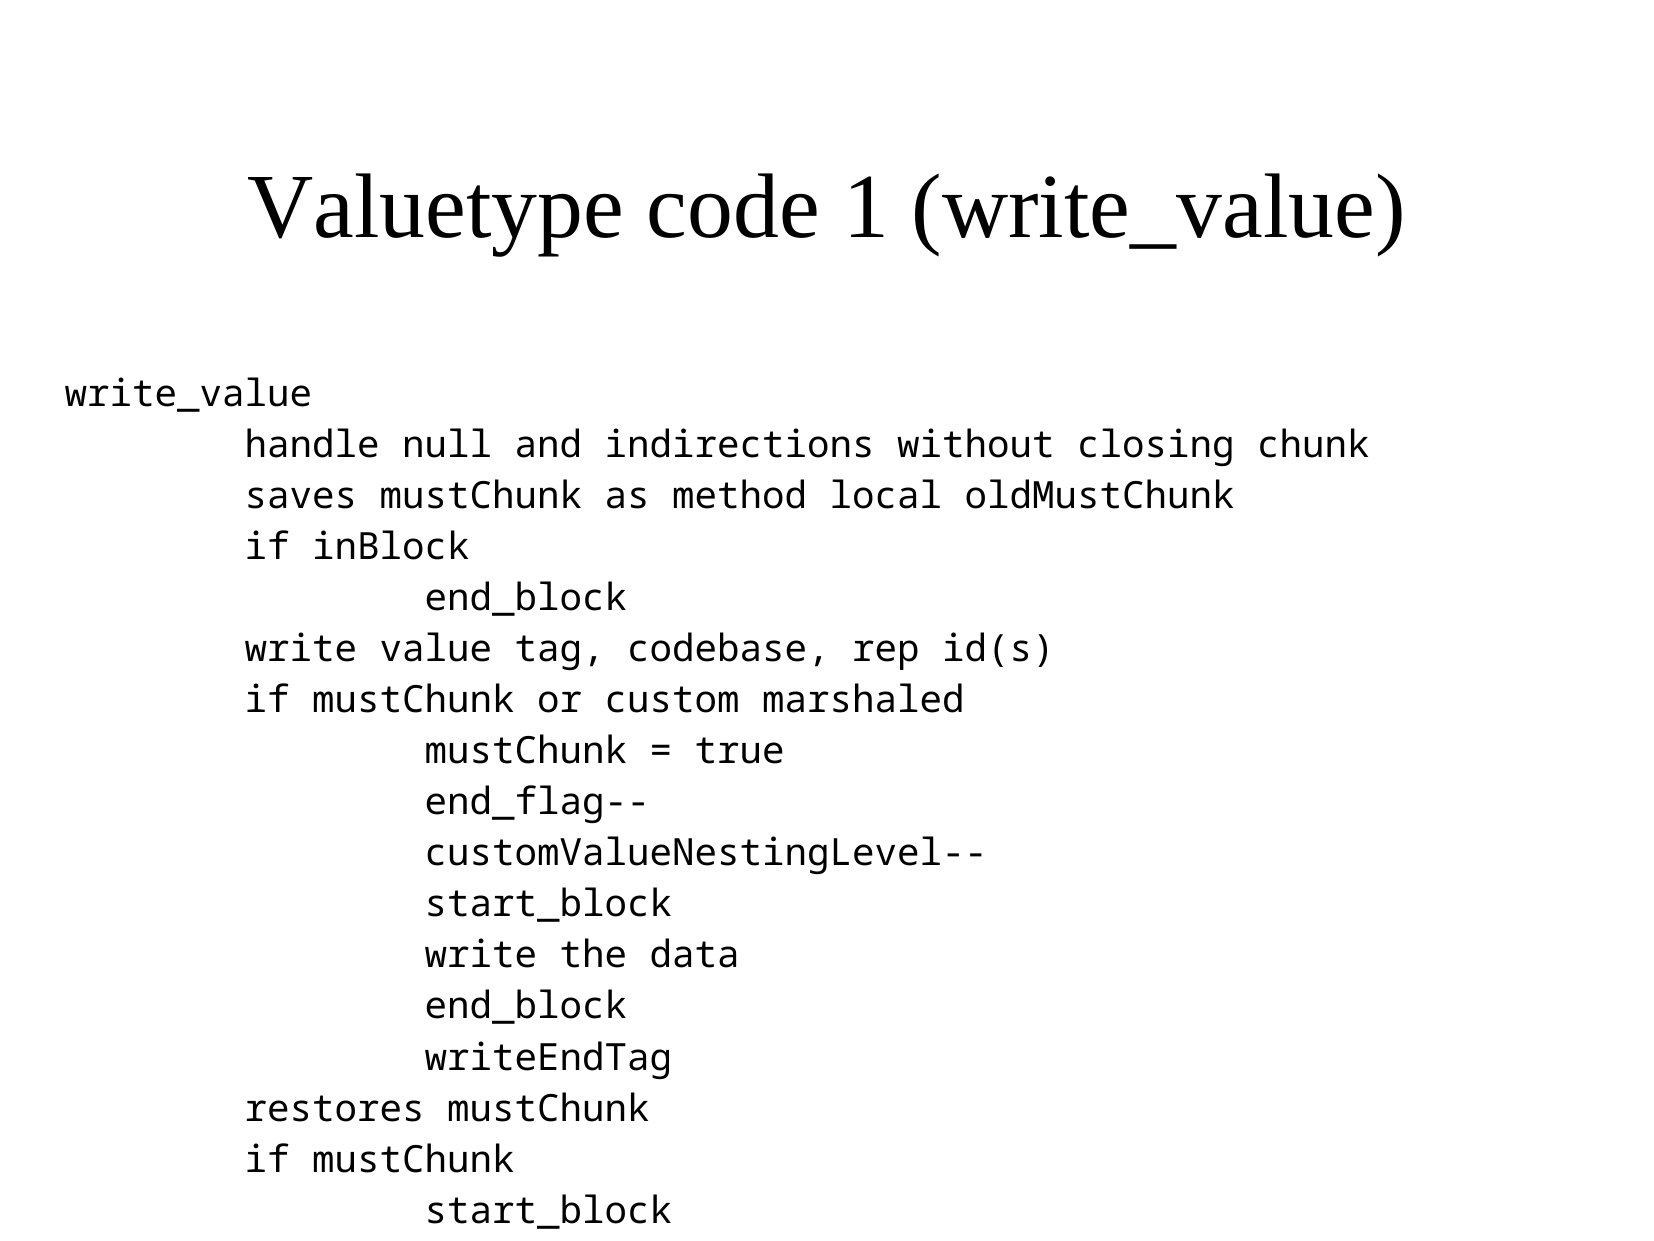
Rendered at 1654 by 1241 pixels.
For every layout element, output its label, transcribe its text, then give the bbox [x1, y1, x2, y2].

title Valuetype code 1 (write_value) [121, 102, 1534, 264]
text_box write_value handle null and indirections without closing chunk saves mustChunk as method local oldMustChunk if inBlock end_block write value tag, codebase, rep id(s) if mustChunk or custom marshaled mustChunk = true end_flag-- customValueNestingLevel-- start_block write the data end_block writeEndTag restores mustChunk if mustChunk start_block [64, 264, 1590, 1045]
